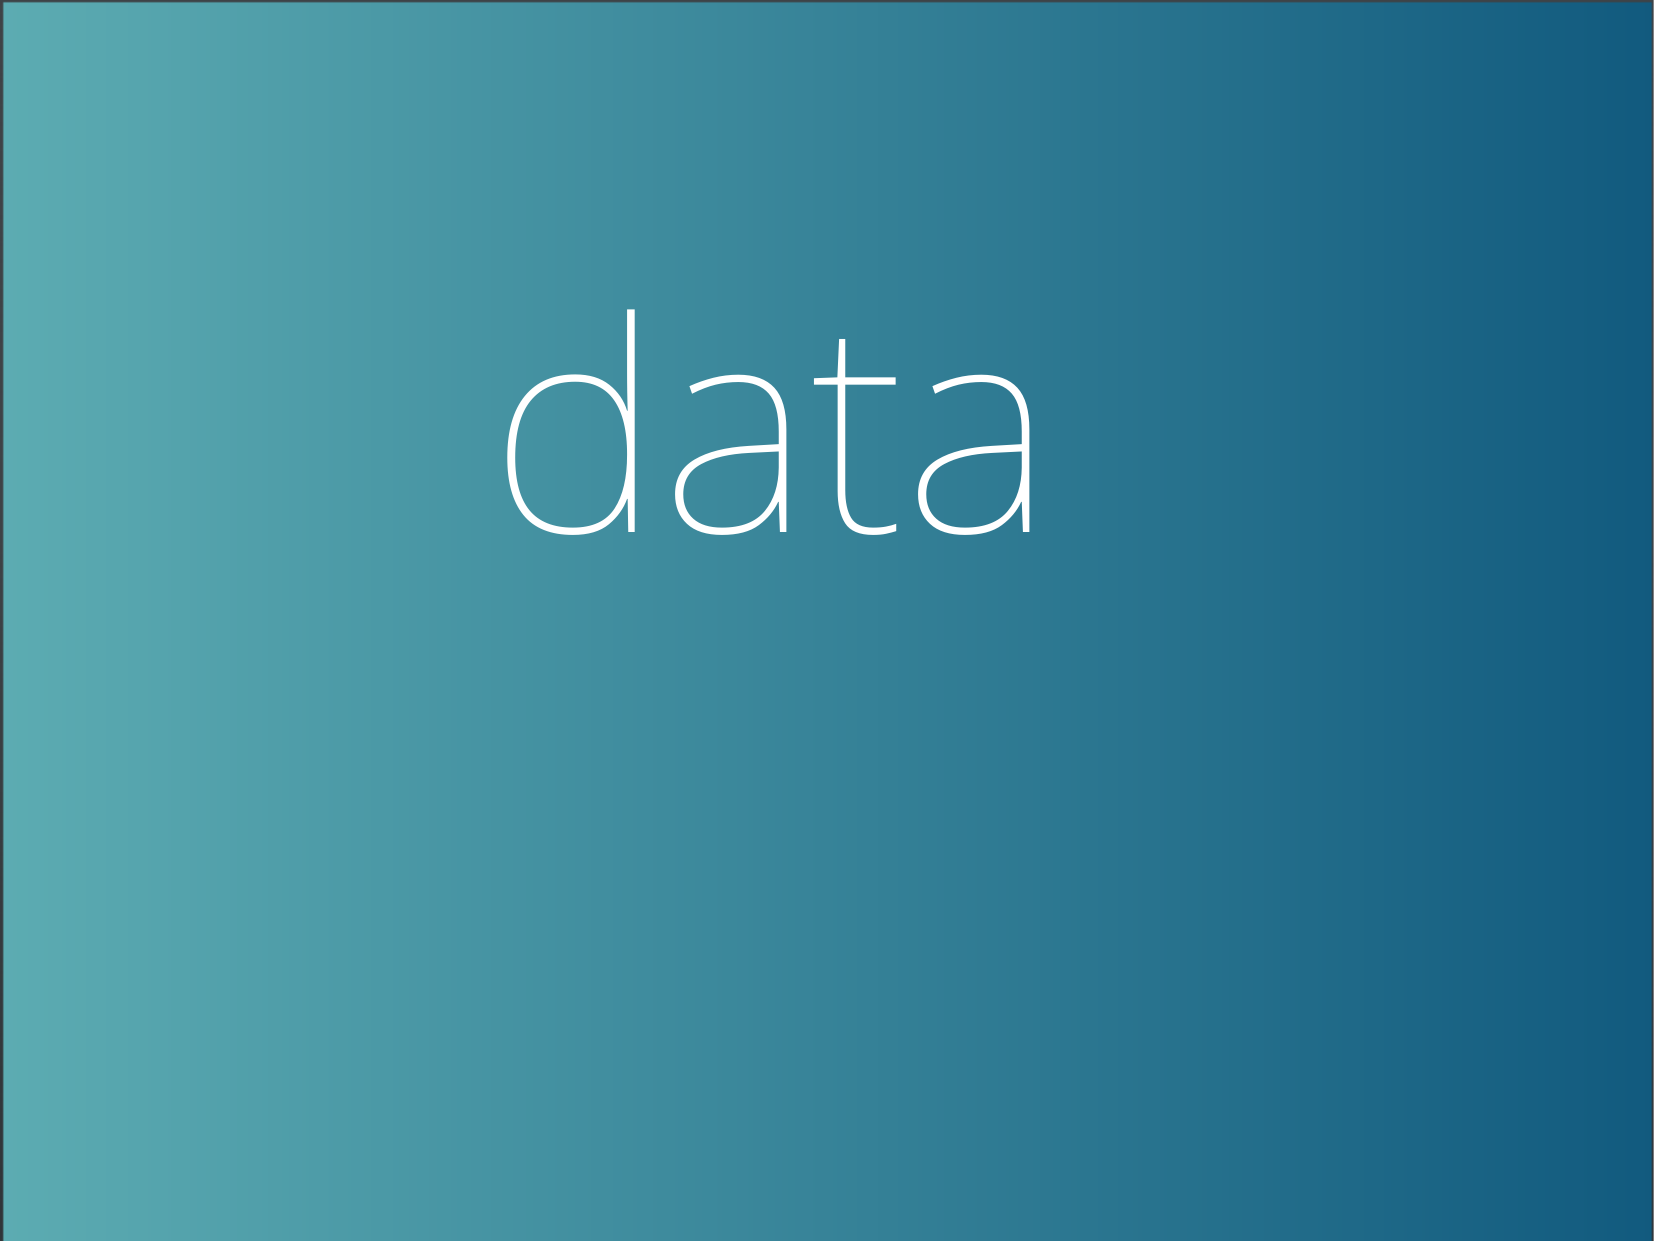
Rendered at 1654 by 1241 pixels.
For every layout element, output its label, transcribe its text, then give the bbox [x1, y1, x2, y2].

subtitle data [82, 13, 1571, 426]
picture [0, 0, 1654, 1241]
